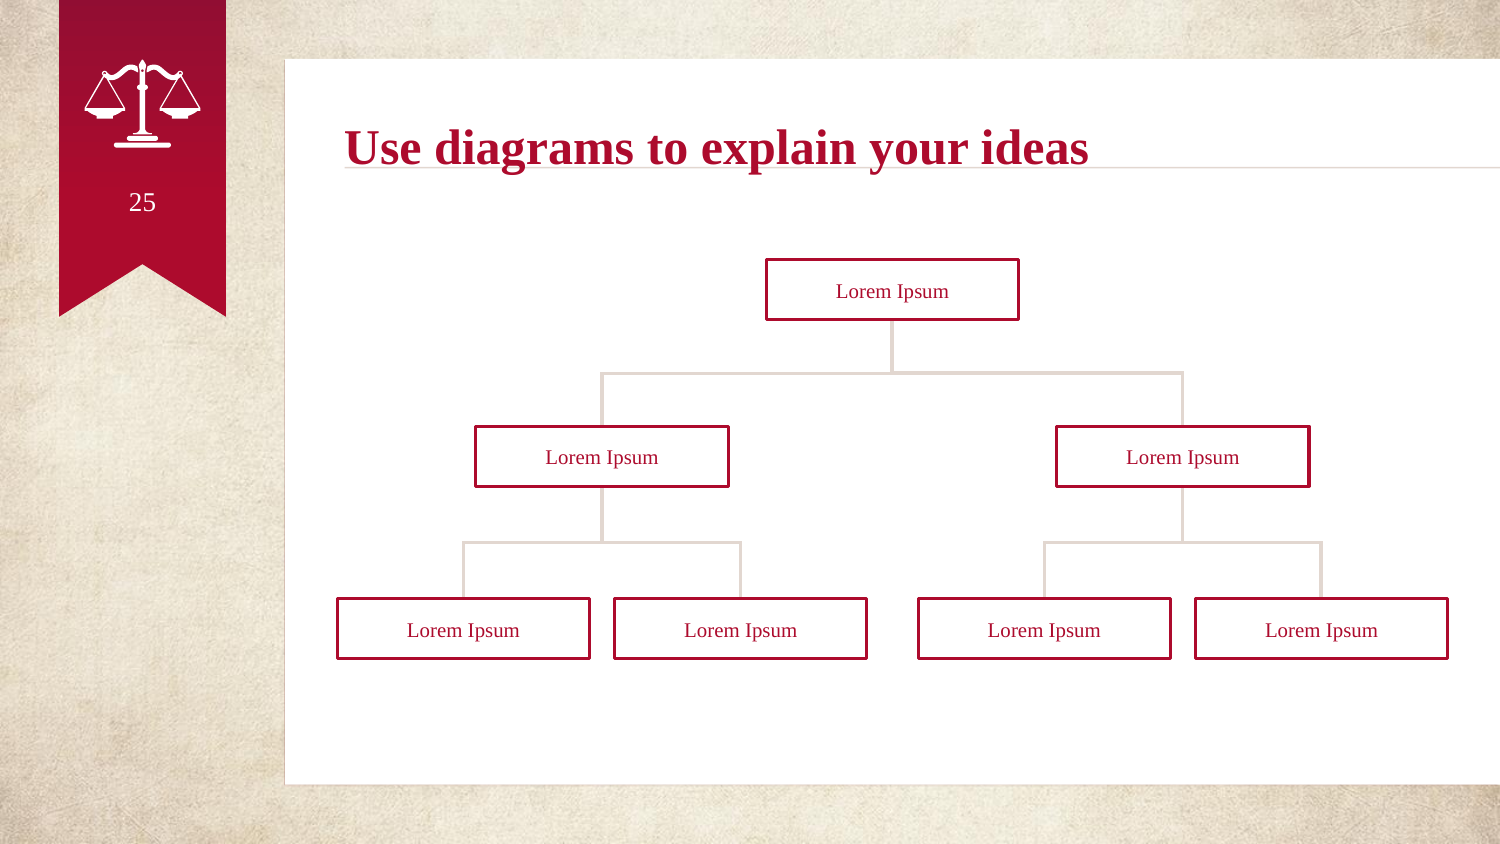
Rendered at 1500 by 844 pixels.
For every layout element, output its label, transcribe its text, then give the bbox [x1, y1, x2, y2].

text_box Lorem Ipsum [337, 598, 590, 659]
text_box Lorem Ipsum [1195, 598, 1448, 659]
text_box Lorem Ipsum [766, 259, 1019, 320]
title Use diagrams to explain your ideas [343, 109, 1441, 175]
text_box Lorem Ipsum [475, 426, 729, 487]
text_box Lorem Ipsum [1056, 426, 1310, 487]
picture [0, 0, 1500, 844]
slide_number <number> [58, 167, 226, 233]
text_box Lorem Ipsum [918, 598, 1171, 659]
text_box Lorem Ipsum [614, 598, 867, 659]
